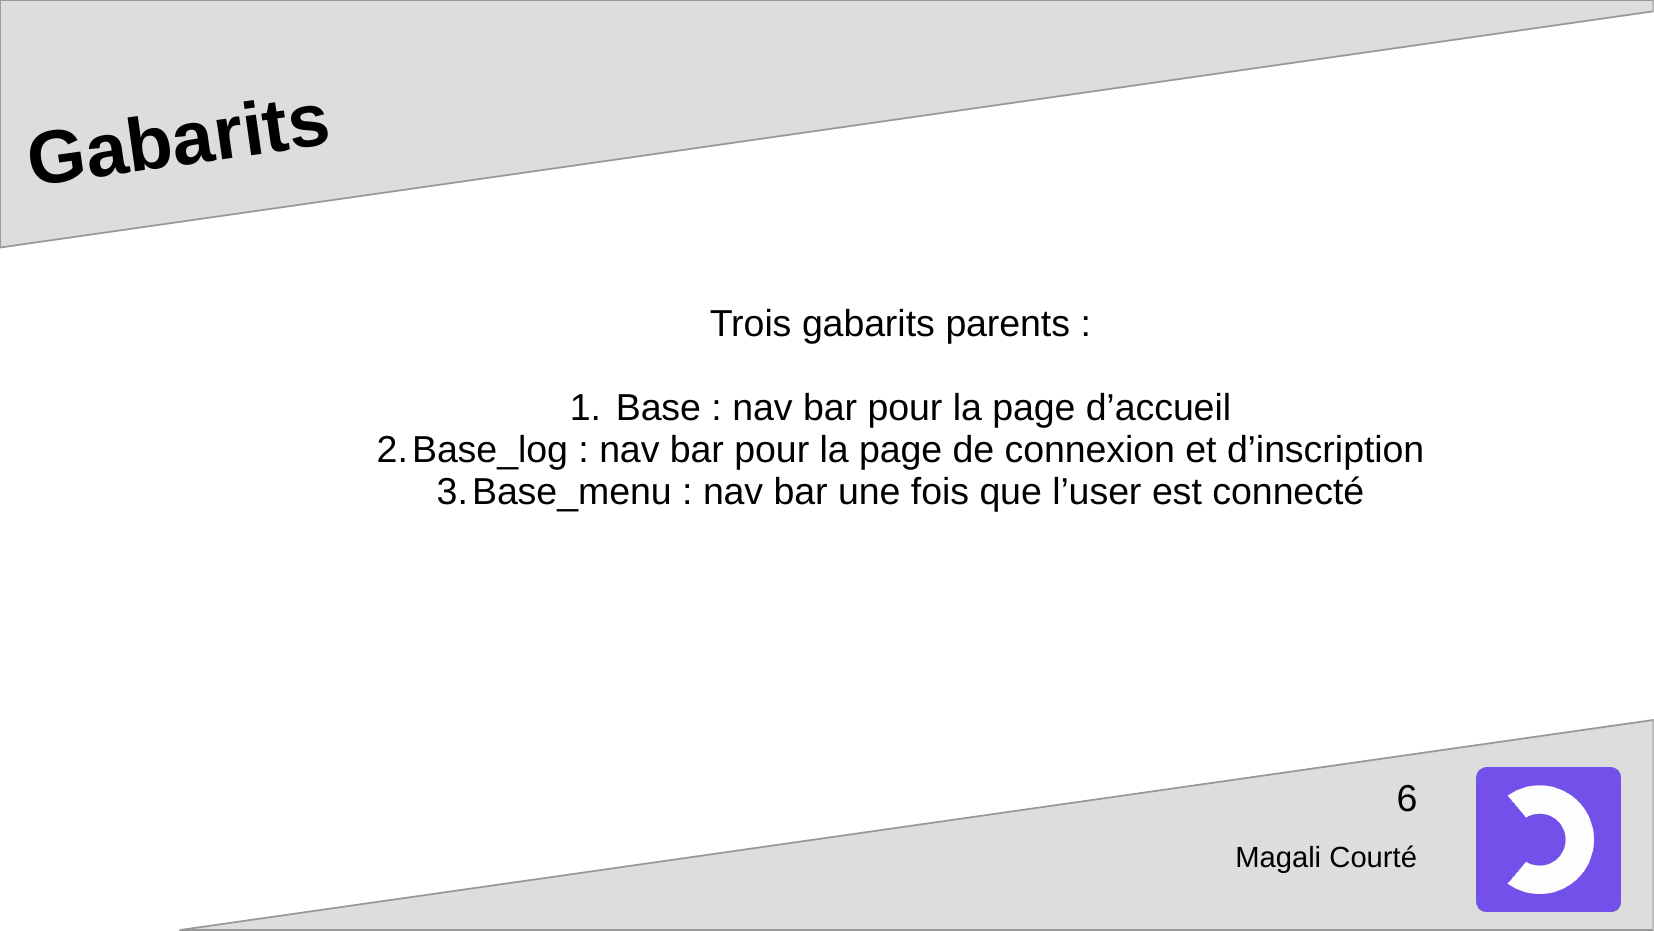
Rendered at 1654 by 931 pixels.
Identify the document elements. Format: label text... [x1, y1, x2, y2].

picture [1476, 767, 1621, 912]
text_box Trois gabarits parents : Base : nav bar pour la page d’accueil Base_log : nav bar pour la page de connexion et d’inscription Base_menu : nav bar une fois que l’user est connecté [236, 295, 1565, 563]
title Gabarits [16, 0, 1501, 239]
